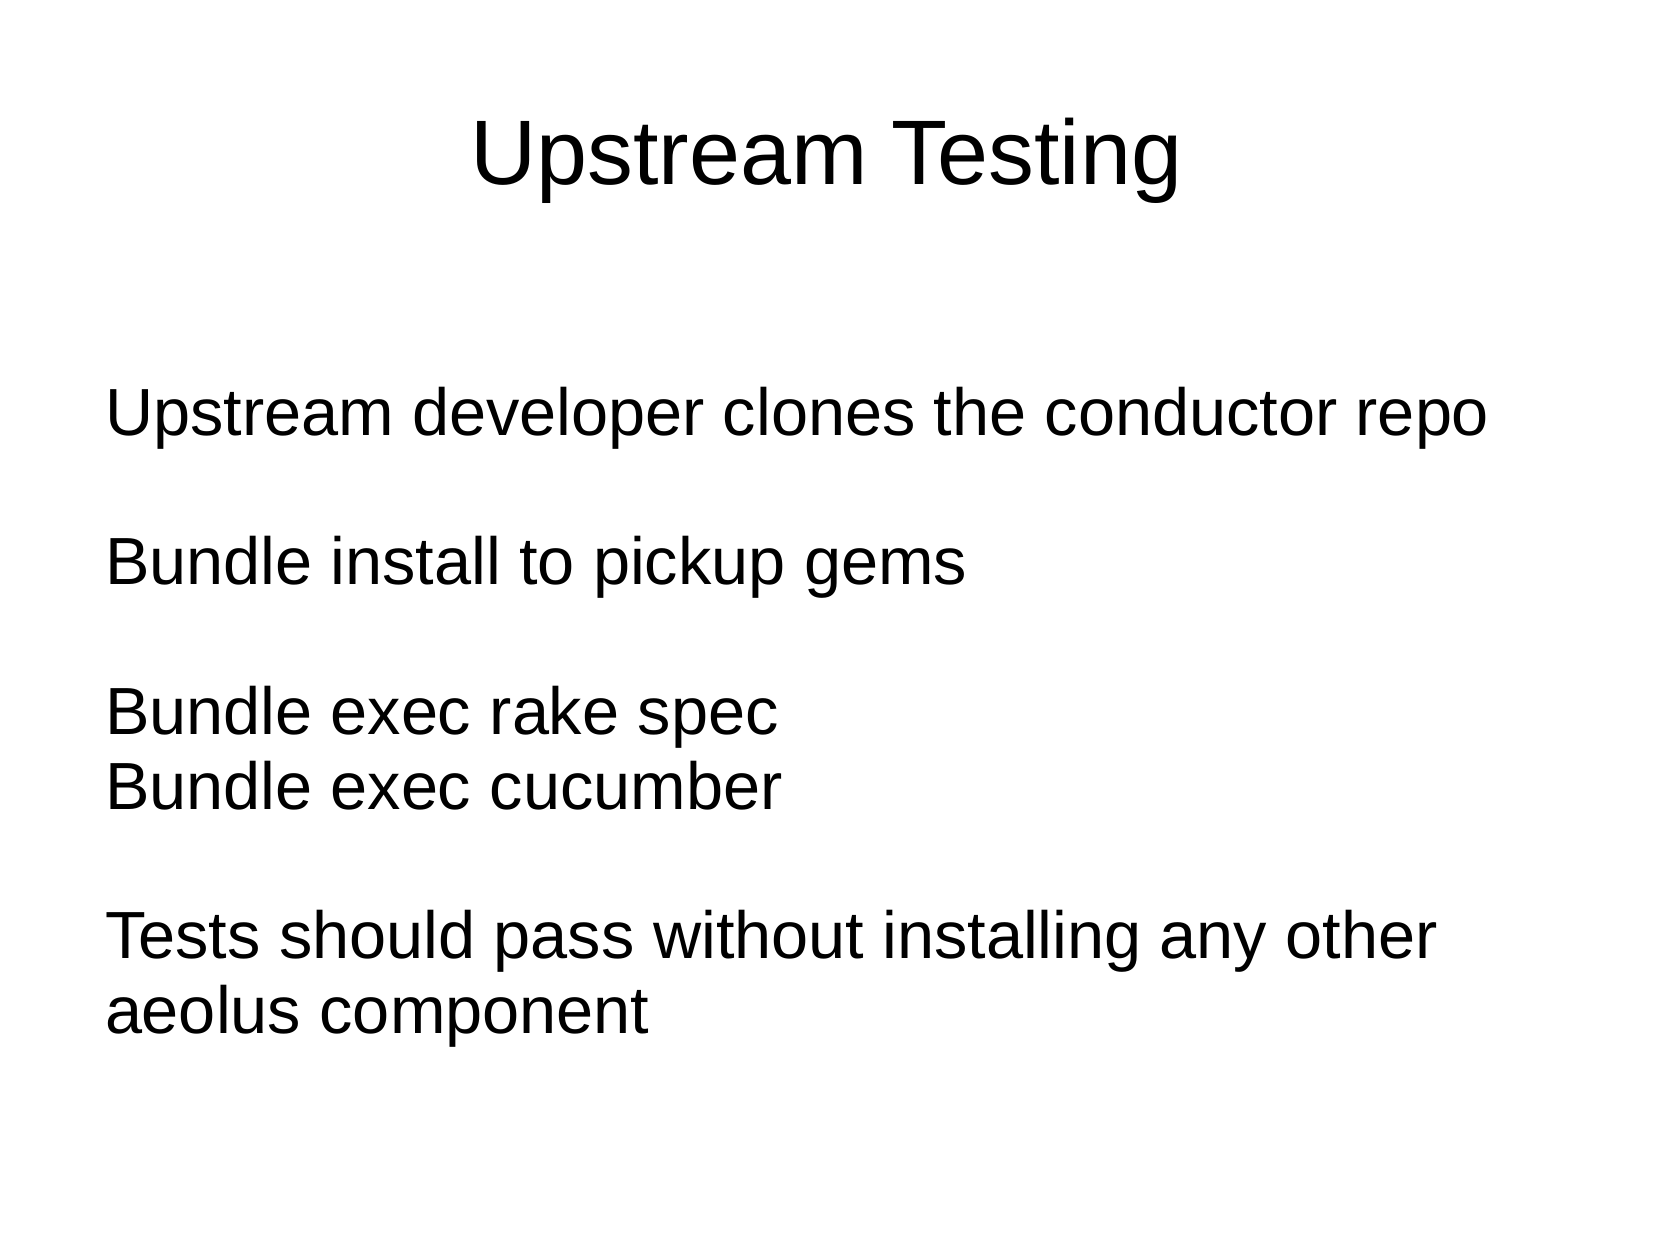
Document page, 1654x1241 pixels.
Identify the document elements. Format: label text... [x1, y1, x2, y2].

title Upstream Testing [82, 49, 1571, 257]
subtitle Upstream developer clones the conductor repo Bundle install to pickup gems Bundle exec rake spec Bundle exec cucumber Tests should pass without installing any other aeolus component [105, 351, 1561, 1071]
